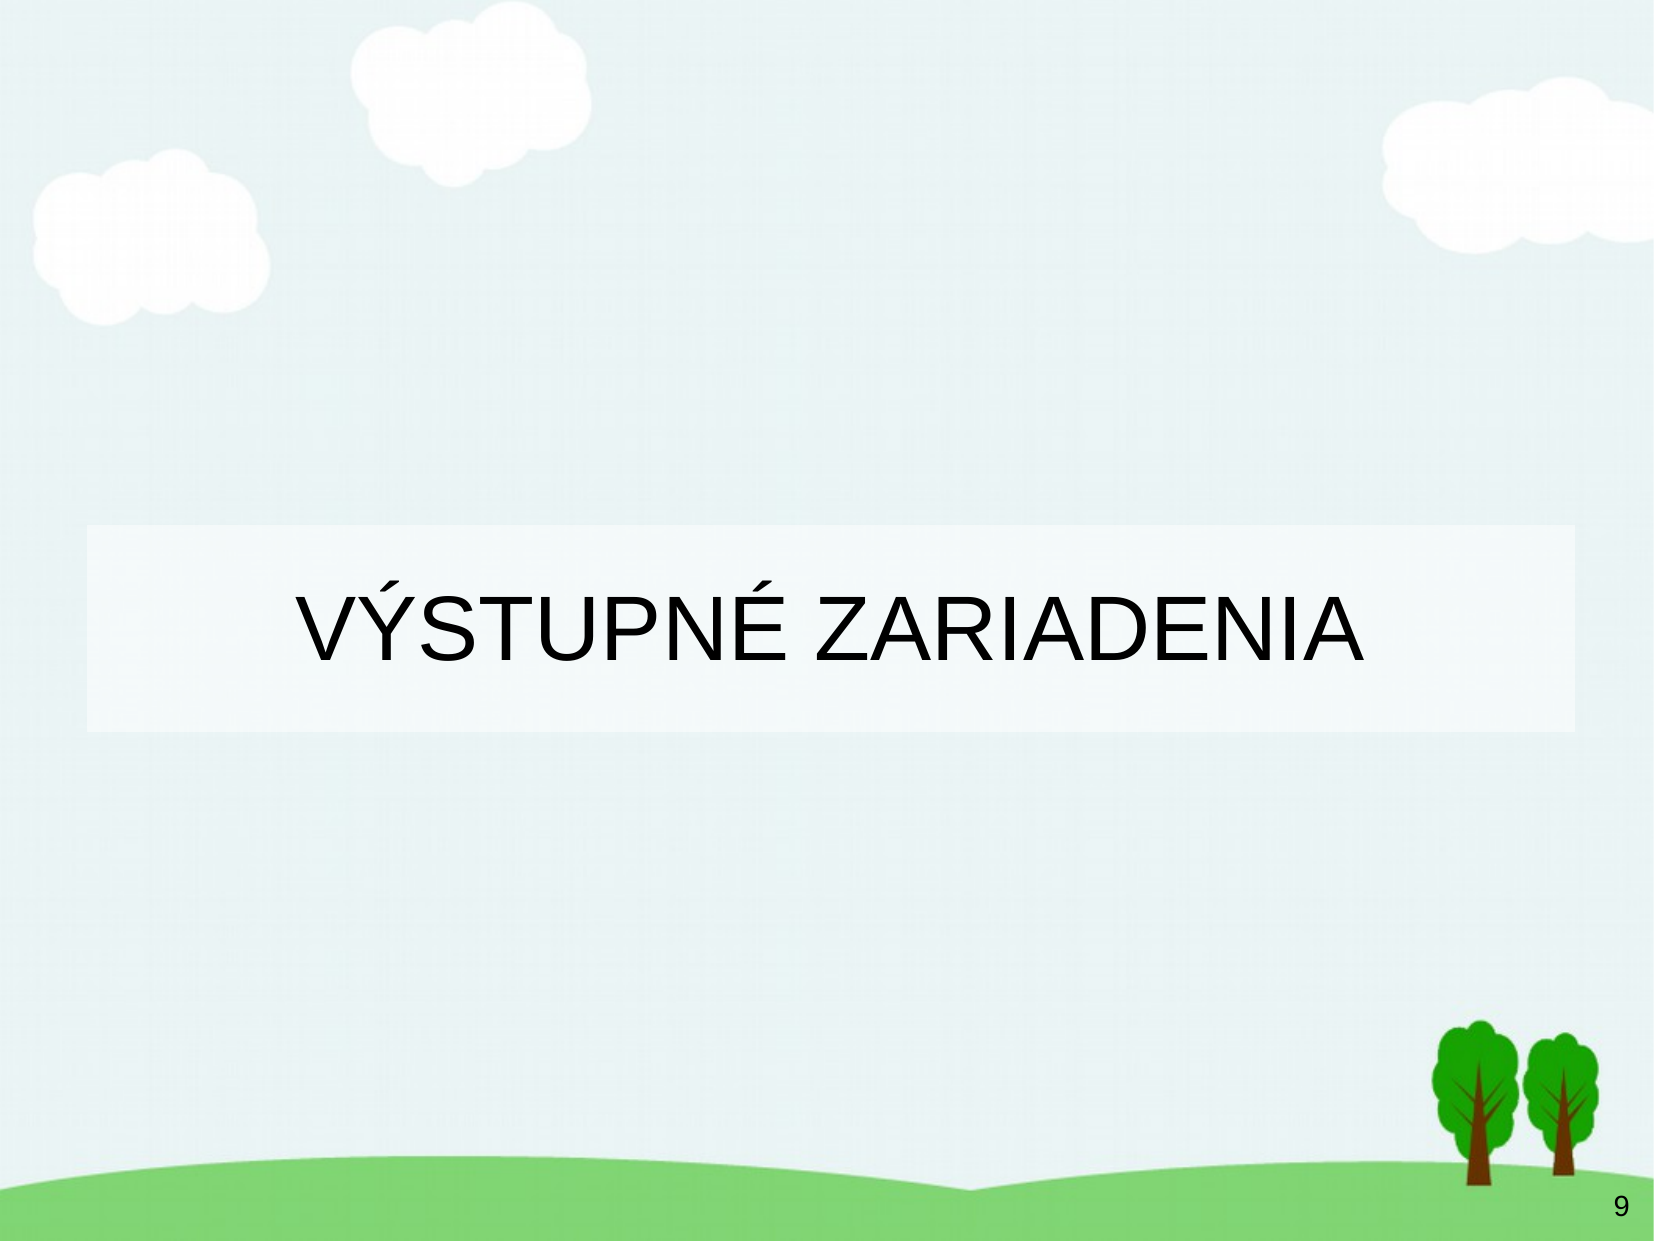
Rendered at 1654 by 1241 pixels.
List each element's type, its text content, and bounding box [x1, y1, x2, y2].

picture [0, 0, 1654, 1241]
title VÝSTUPNÉ ZARIADENIA [86, 525, 1576, 733]
